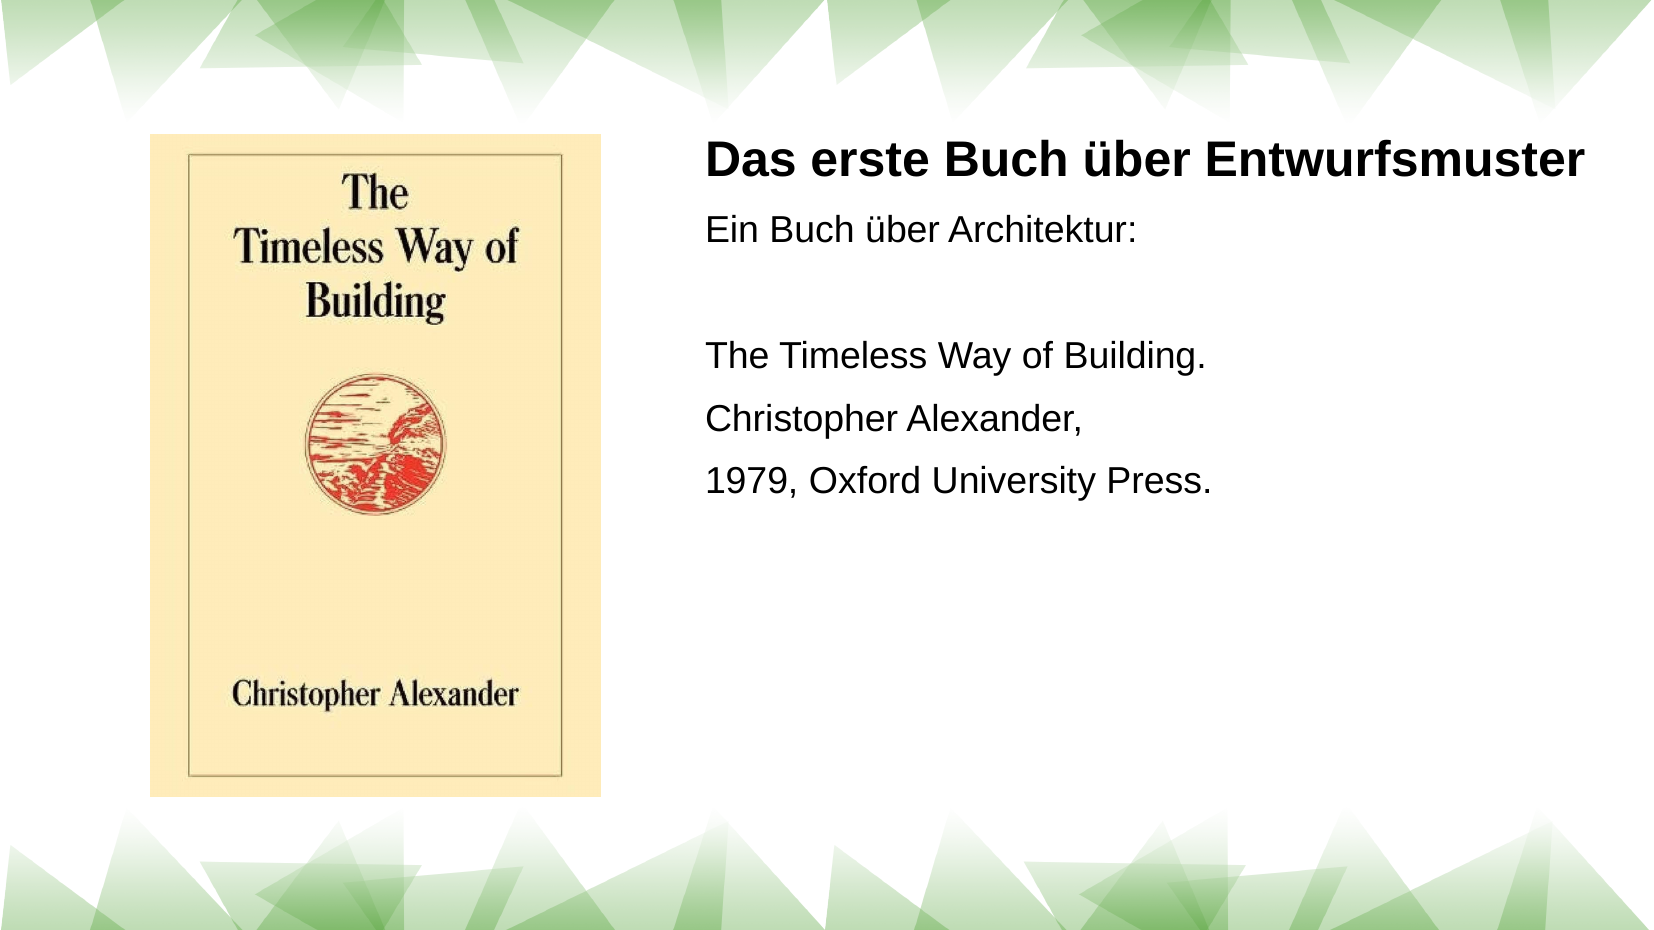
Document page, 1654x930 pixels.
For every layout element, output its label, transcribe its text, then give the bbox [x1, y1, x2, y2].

title Das erste Buch über Entwurfsmuster Ein Buch über Architektur: The Timeless Way of Building. Christopher Alexander, 1979, Oxford University Press. [705, 93, 1591, 618]
picture [0, 802, 1651, 930]
picture [0, 0, 1653, 128]
picture [150, 134, 601, 797]
